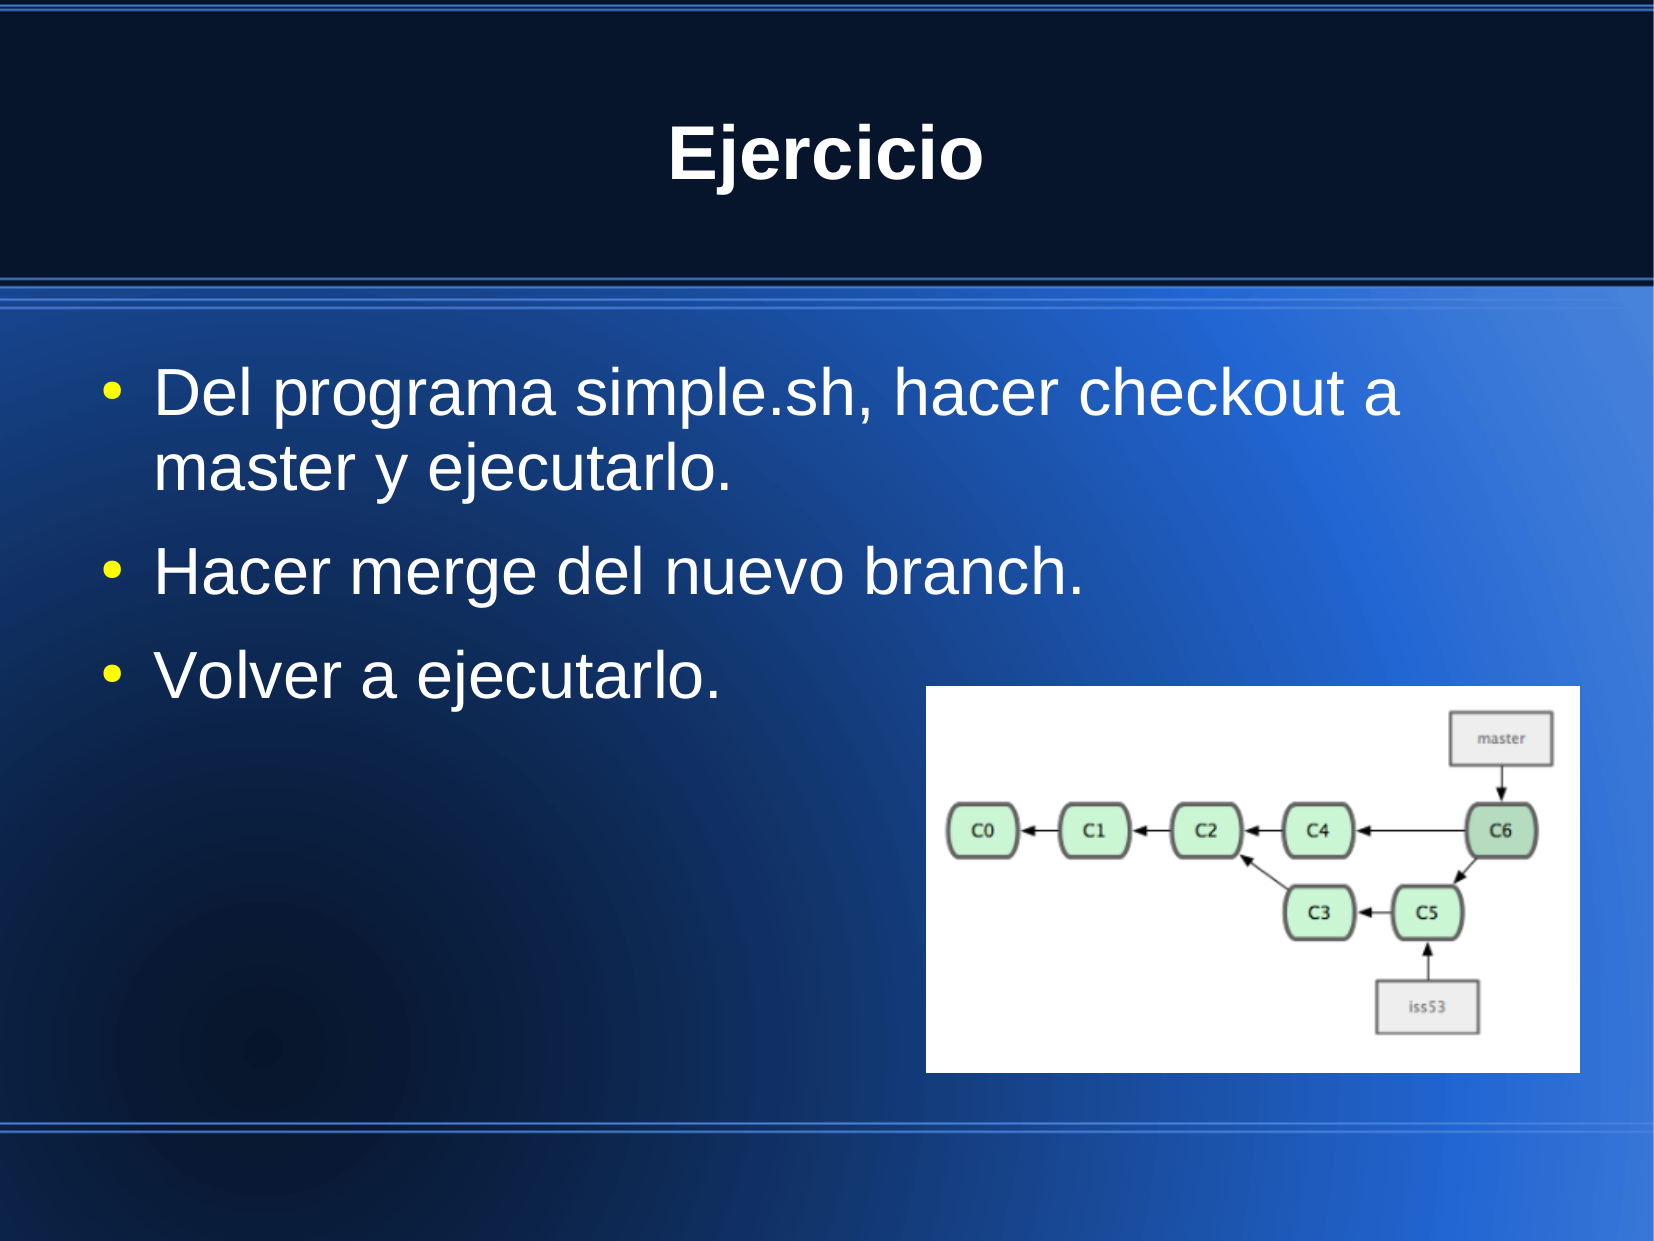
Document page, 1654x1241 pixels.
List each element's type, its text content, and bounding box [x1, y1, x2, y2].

title Ejercicio [82, 49, 1571, 257]
picture [0, 0, 1654, 1241]
list Del programa simple.sh, hacer checkout a master y ejecutarlo. Hacer merge del nuevo branch. Volver a ejecutarlo. [82, 355, 1571, 1075]
